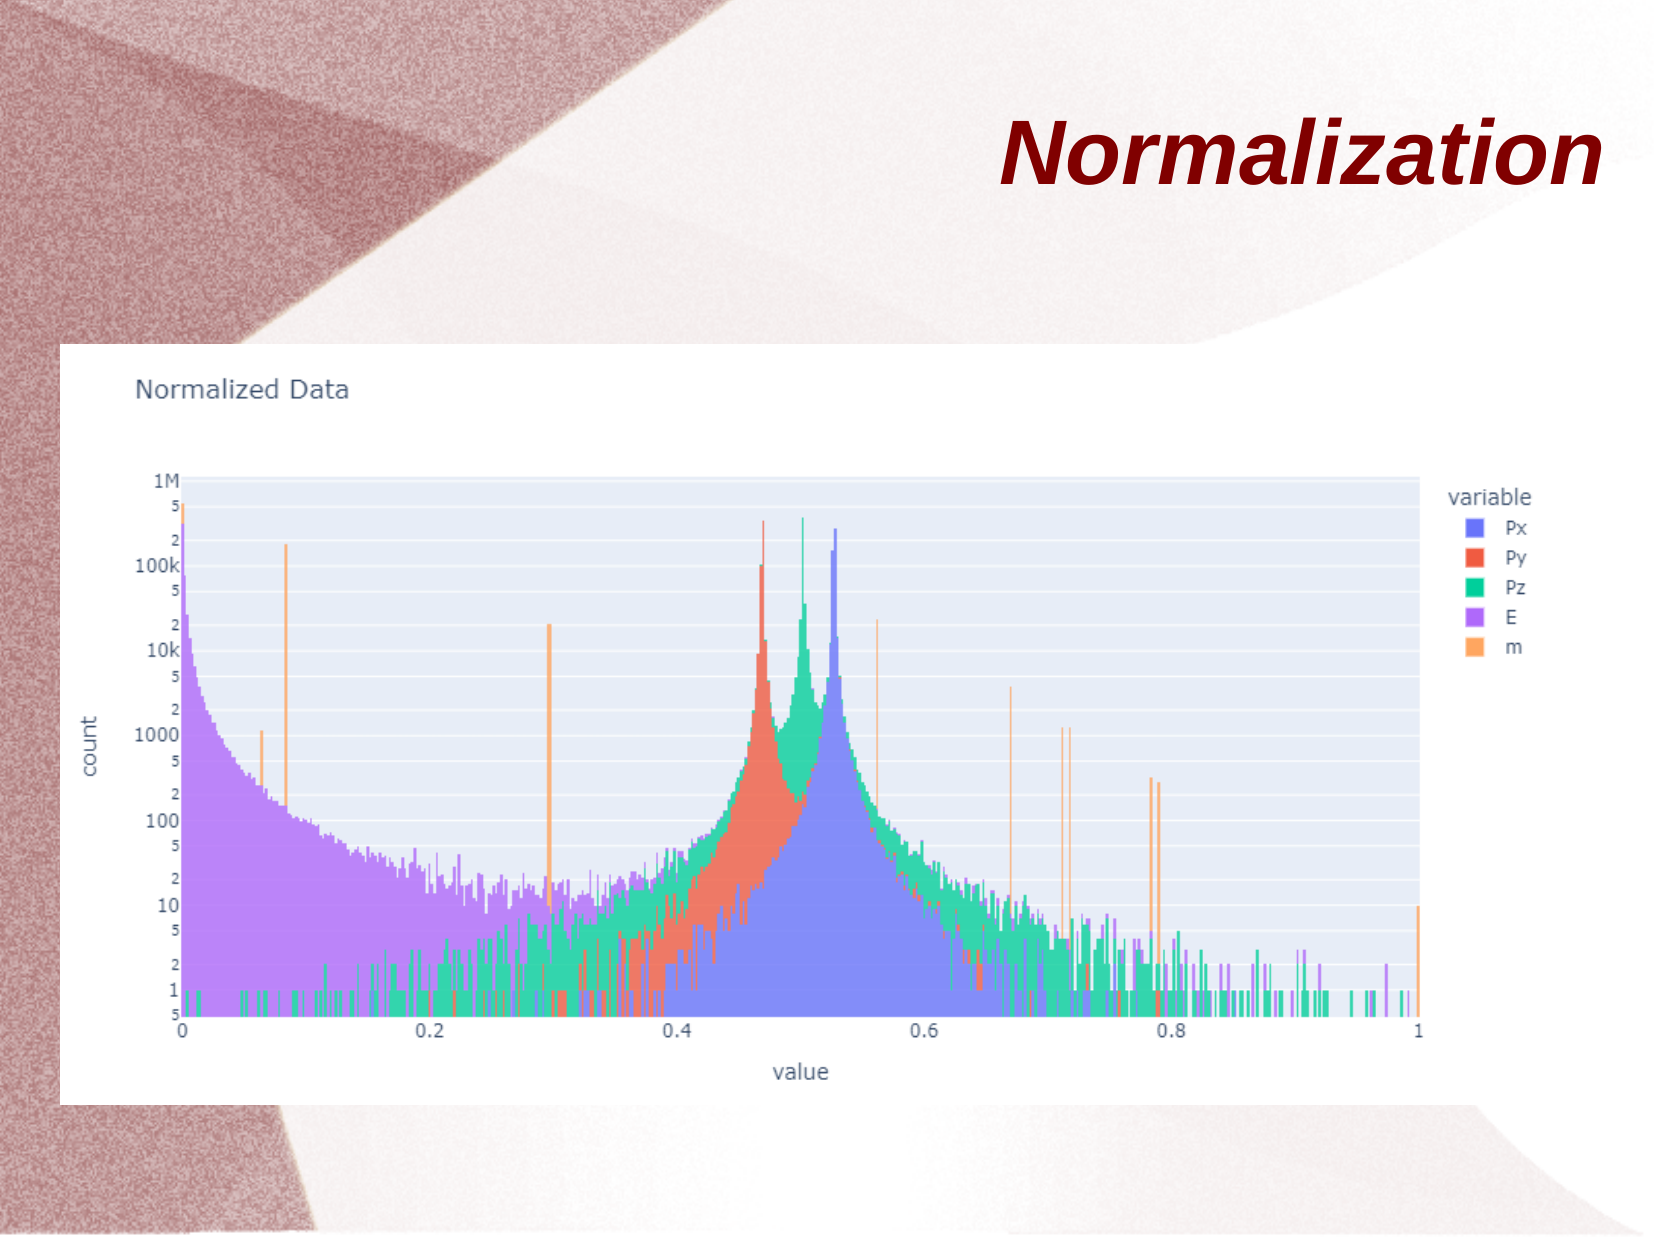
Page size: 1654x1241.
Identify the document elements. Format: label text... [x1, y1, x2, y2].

title Normalization [596, 49, 1607, 257]
picture [0, 0, 1654, 1241]
